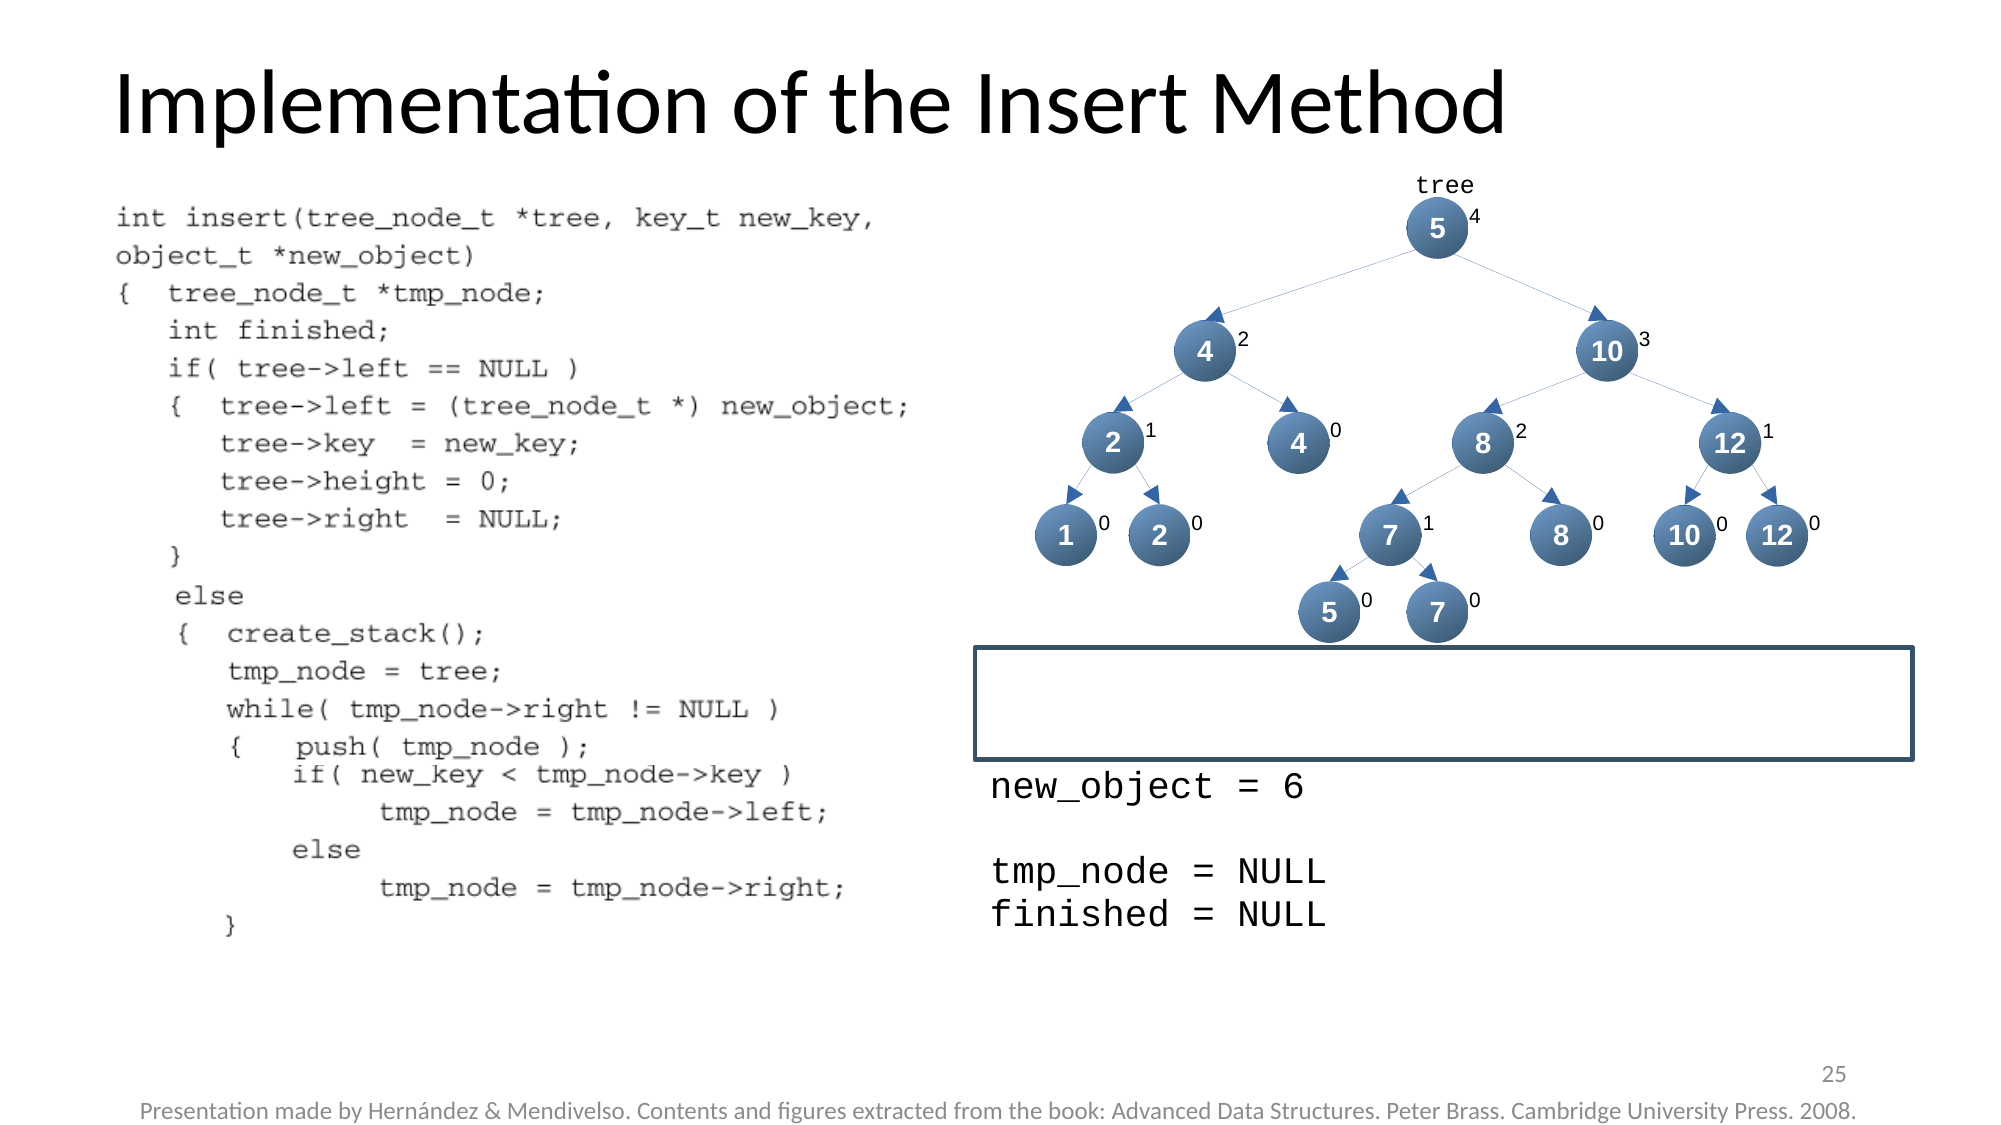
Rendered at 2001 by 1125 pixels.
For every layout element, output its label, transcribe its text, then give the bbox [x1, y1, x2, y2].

text_box 12 [1699, 412, 1761, 474]
text_box 1 [1422, 504, 1438, 543]
text_box 8 [1452, 412, 1514, 474]
text_box 7 [1359, 504, 1422, 566]
text_box new_object = 6 tmp_node = NULL finished = NULL [975, 759, 1913, 1023]
text_box 4 [1267, 412, 1329, 474]
text_box 0 [1190, 504, 1207, 543]
text_box 0 [1808, 504, 1824, 543]
text_box 5 [1298, 581, 1360, 643]
text_box 2 [1514, 412, 1531, 451]
text_box 0 [1329, 411, 1345, 450]
text_box 0 [1360, 581, 1376, 620]
text_box 2 [1128, 504, 1190, 567]
text_box 2 [1082, 411, 1144, 474]
text_box 5 [1406, 197, 1468, 259]
text_box 4 [1468, 197, 1484, 236]
text_box 10 [1653, 505, 1715, 567]
text_box 10 [1576, 320, 1638, 382]
text_box 1 [1144, 411, 1160, 450]
text_box 7 [1406, 581, 1468, 643]
text_box 8 [1530, 504, 1592, 566]
text_box 4 [1174, 320, 1236, 382]
text_box Presentation made by Hernández & Mendivelso. Contents and figures extracted from the book: Advanced Data Structures. Peter Brass. Cambridge University Press. 2008. [0, 1100, 2000, 1119]
picture [112, 189, 938, 948]
text_box 12 [1746, 505, 1808, 567]
text_box 3 [1638, 320, 1654, 359]
text_box 1 [1761, 412, 1778, 451]
text_box 2 [1236, 320, 1253, 359]
title Implementation of the Insert Method [113, 2, 1839, 152]
text_box tree [1400, 165, 1490, 209]
text_box 0 [1468, 581, 1484, 620]
text_box 0 [1097, 504, 1114, 543]
text_box 1 [1035, 504, 1097, 566]
text_box 0 [1592, 504, 1608, 543]
text_box 0 [1715, 505, 1732, 544]
